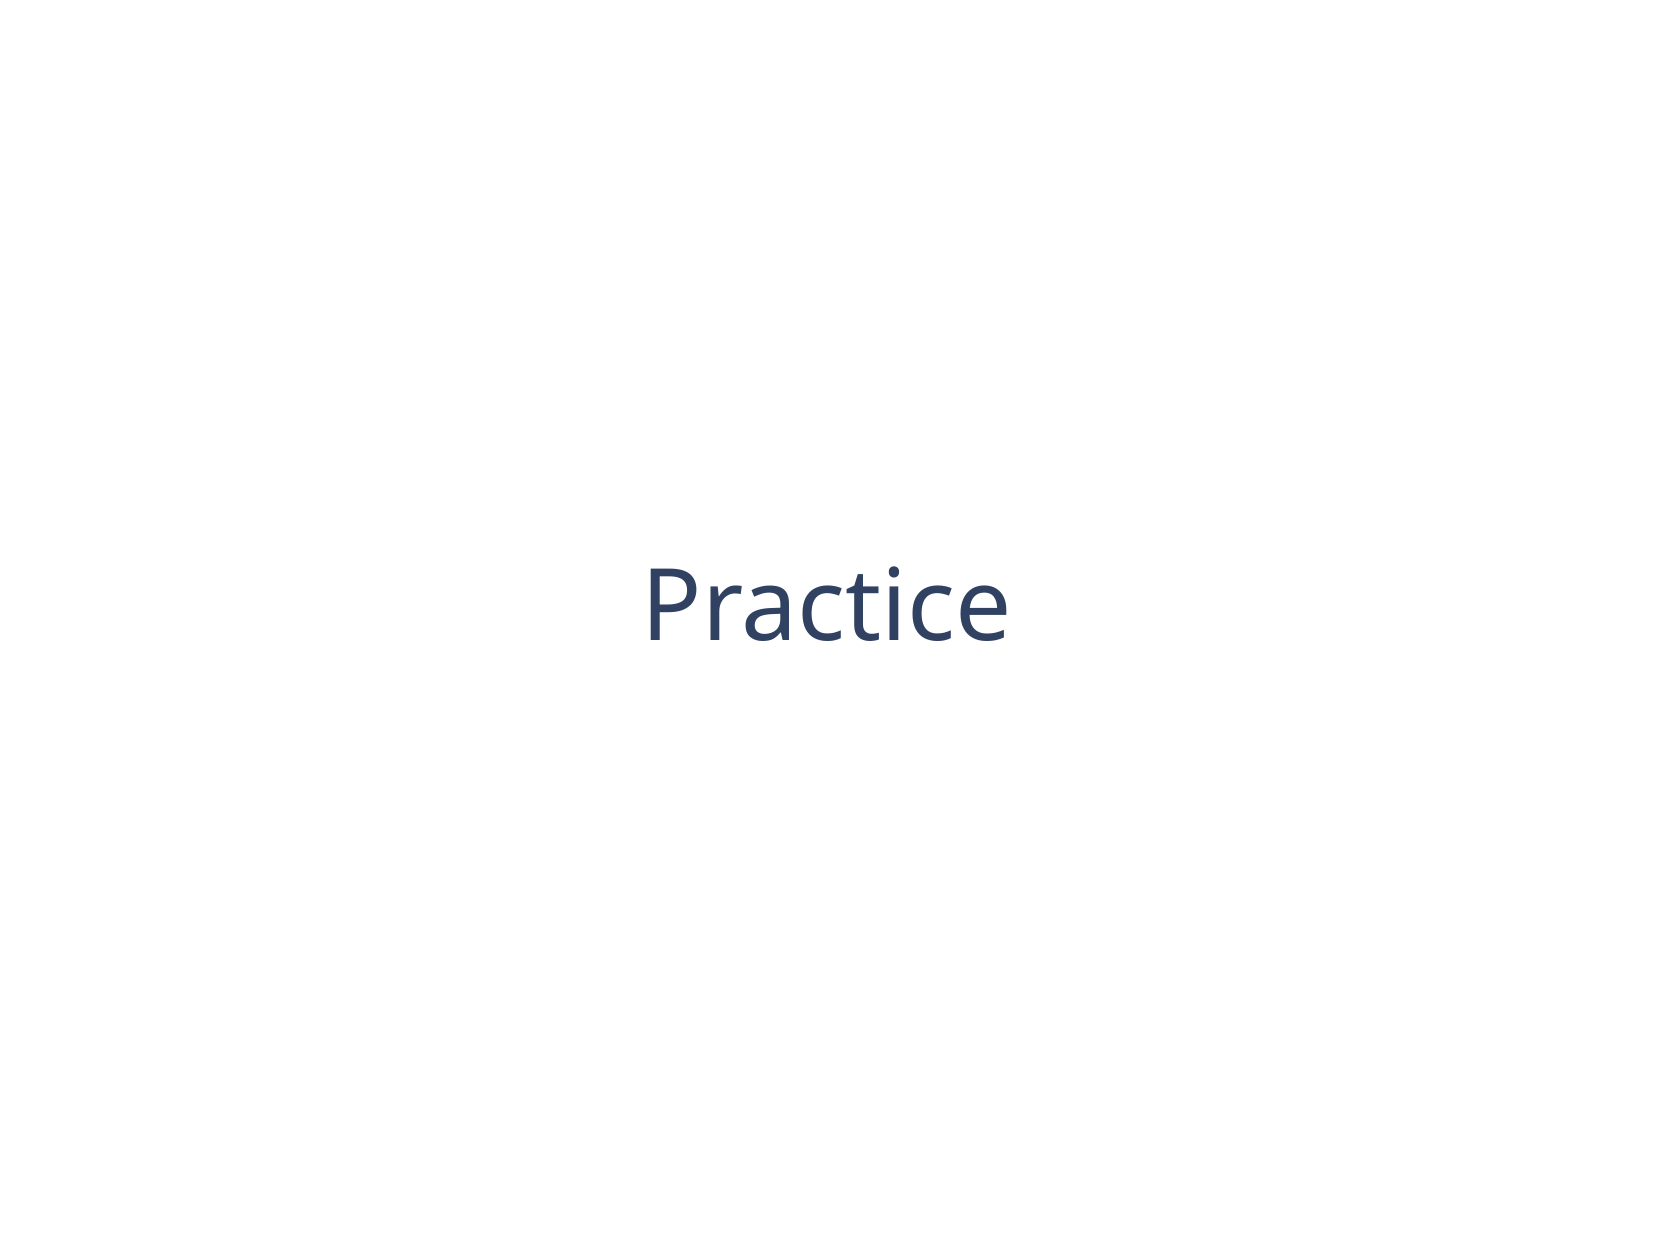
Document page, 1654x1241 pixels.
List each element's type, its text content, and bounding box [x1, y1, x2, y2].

text_box Practice [0, 526, 1654, 658]
